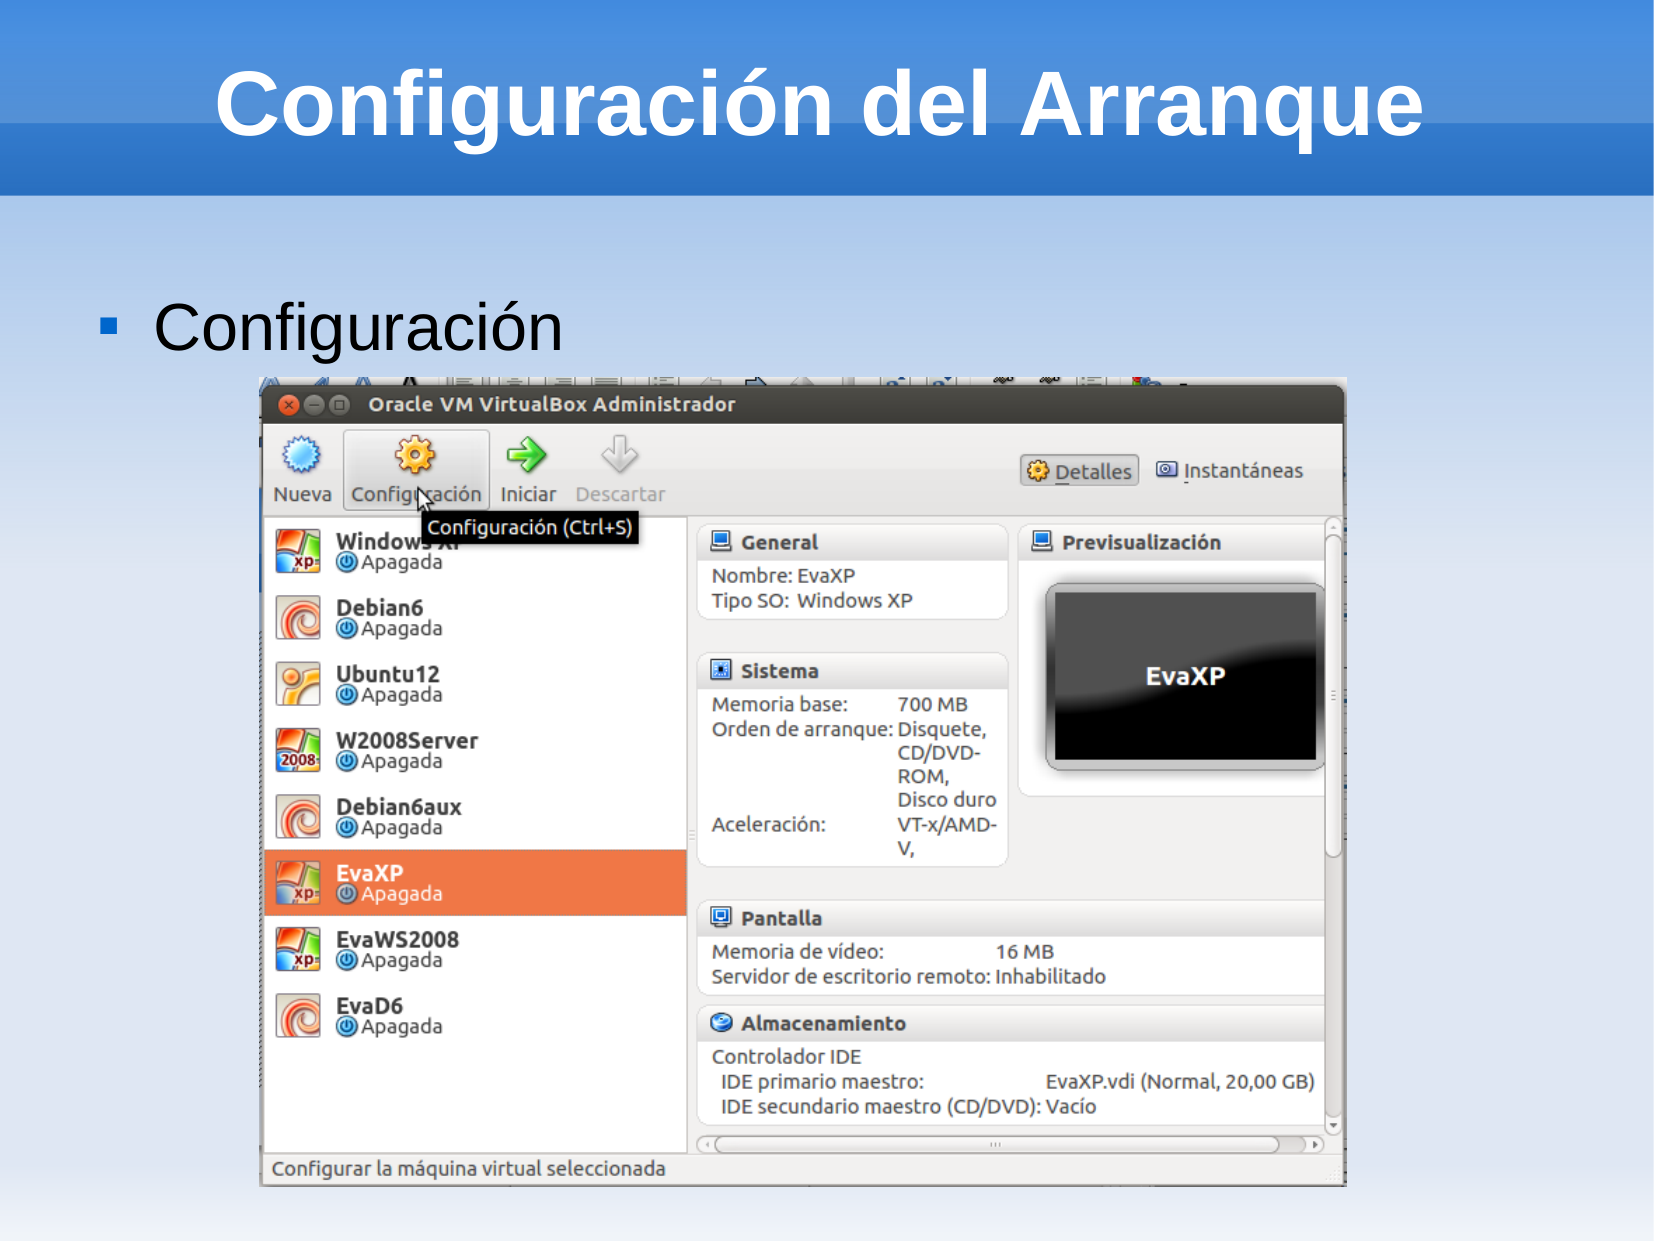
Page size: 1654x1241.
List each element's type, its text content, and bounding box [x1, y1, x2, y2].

list Configuración [82, 290, 1571, 1109]
title Configuración del Arranque [76, 0, 1565, 208]
picture [0, 0, 1654, 1241]
